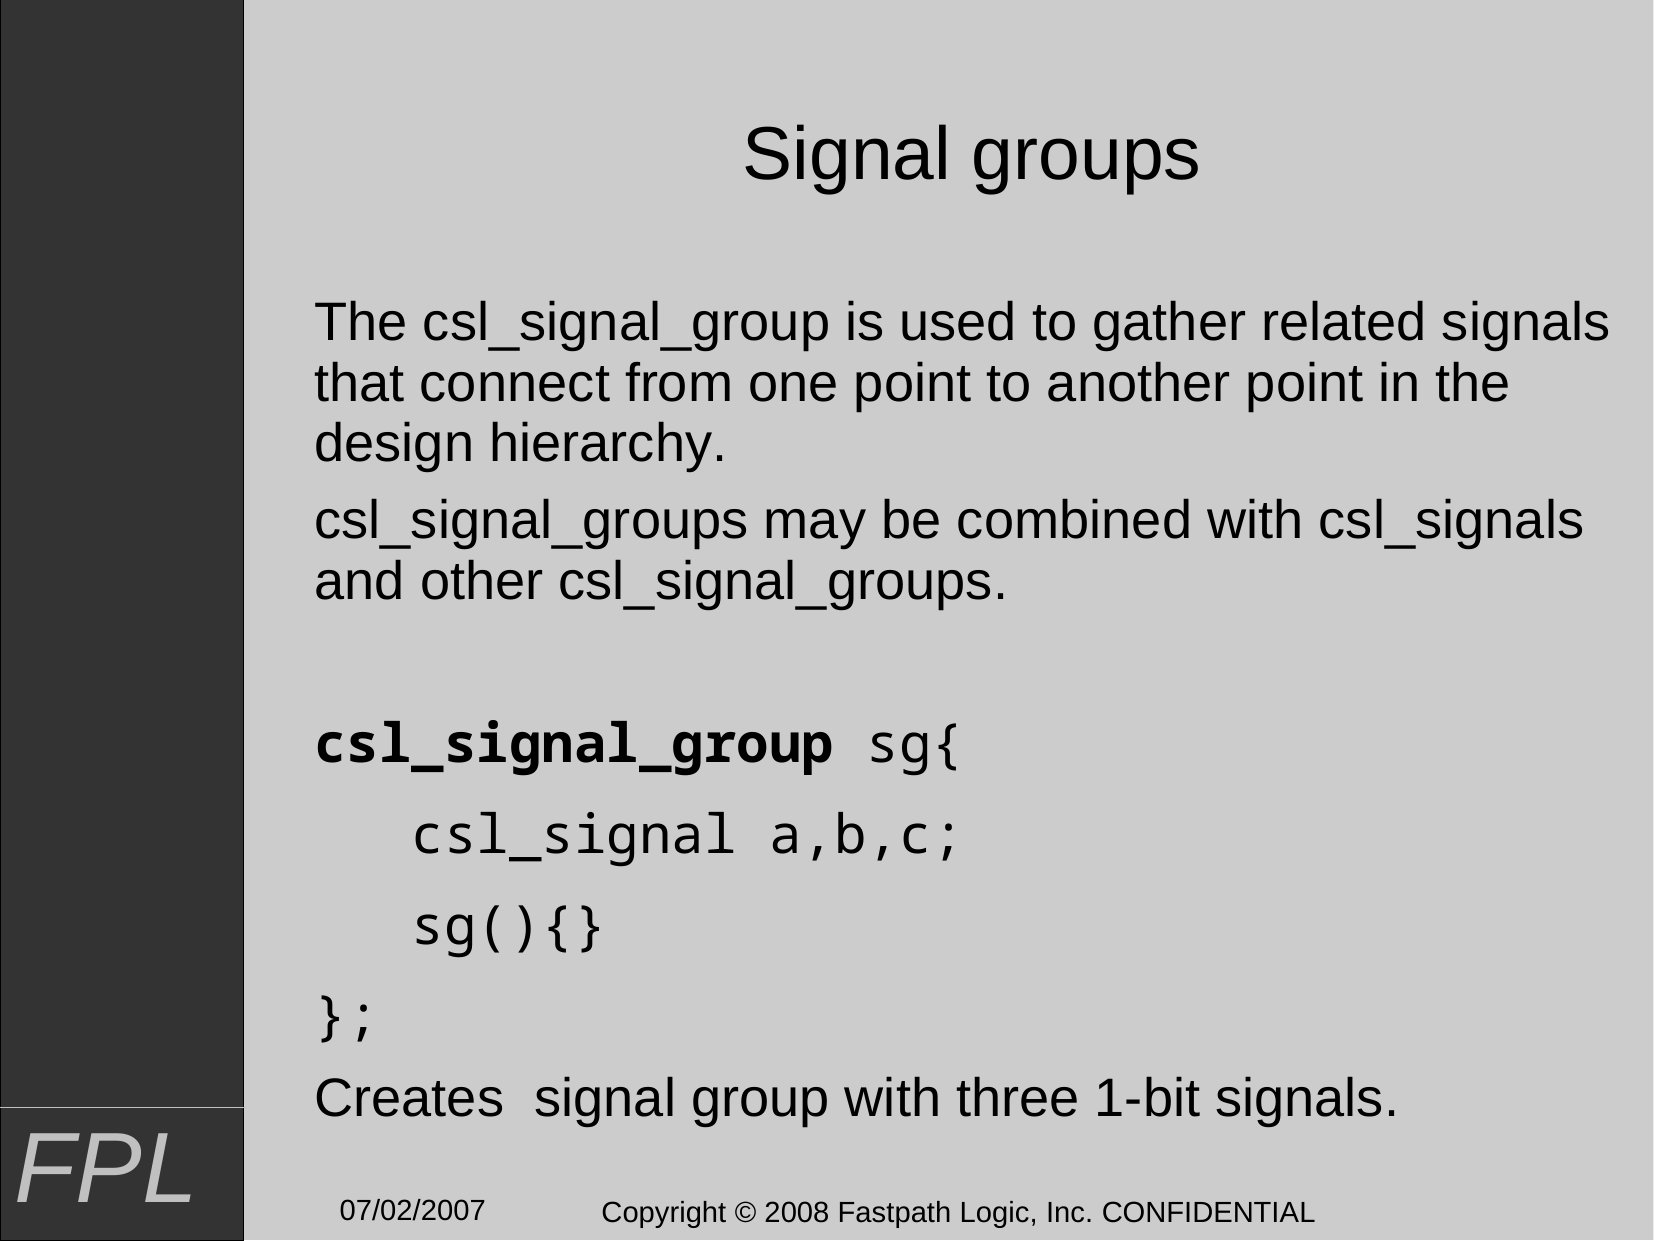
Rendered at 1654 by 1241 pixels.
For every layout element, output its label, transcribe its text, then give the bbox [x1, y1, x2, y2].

subtitle The csl_signal_group is used to gather related signals that connect from one point to another point in the design hierarchy. csl_signal_groups may be combined with csl_signals and other csl_signal_groups. csl_signal_group sg{ csl_signal a,b,c; sg(){} }; Creates signal group with three 1-bit signals. [314, 246, 1627, 1174]
title Signal groups [421, 45, 1524, 246]
